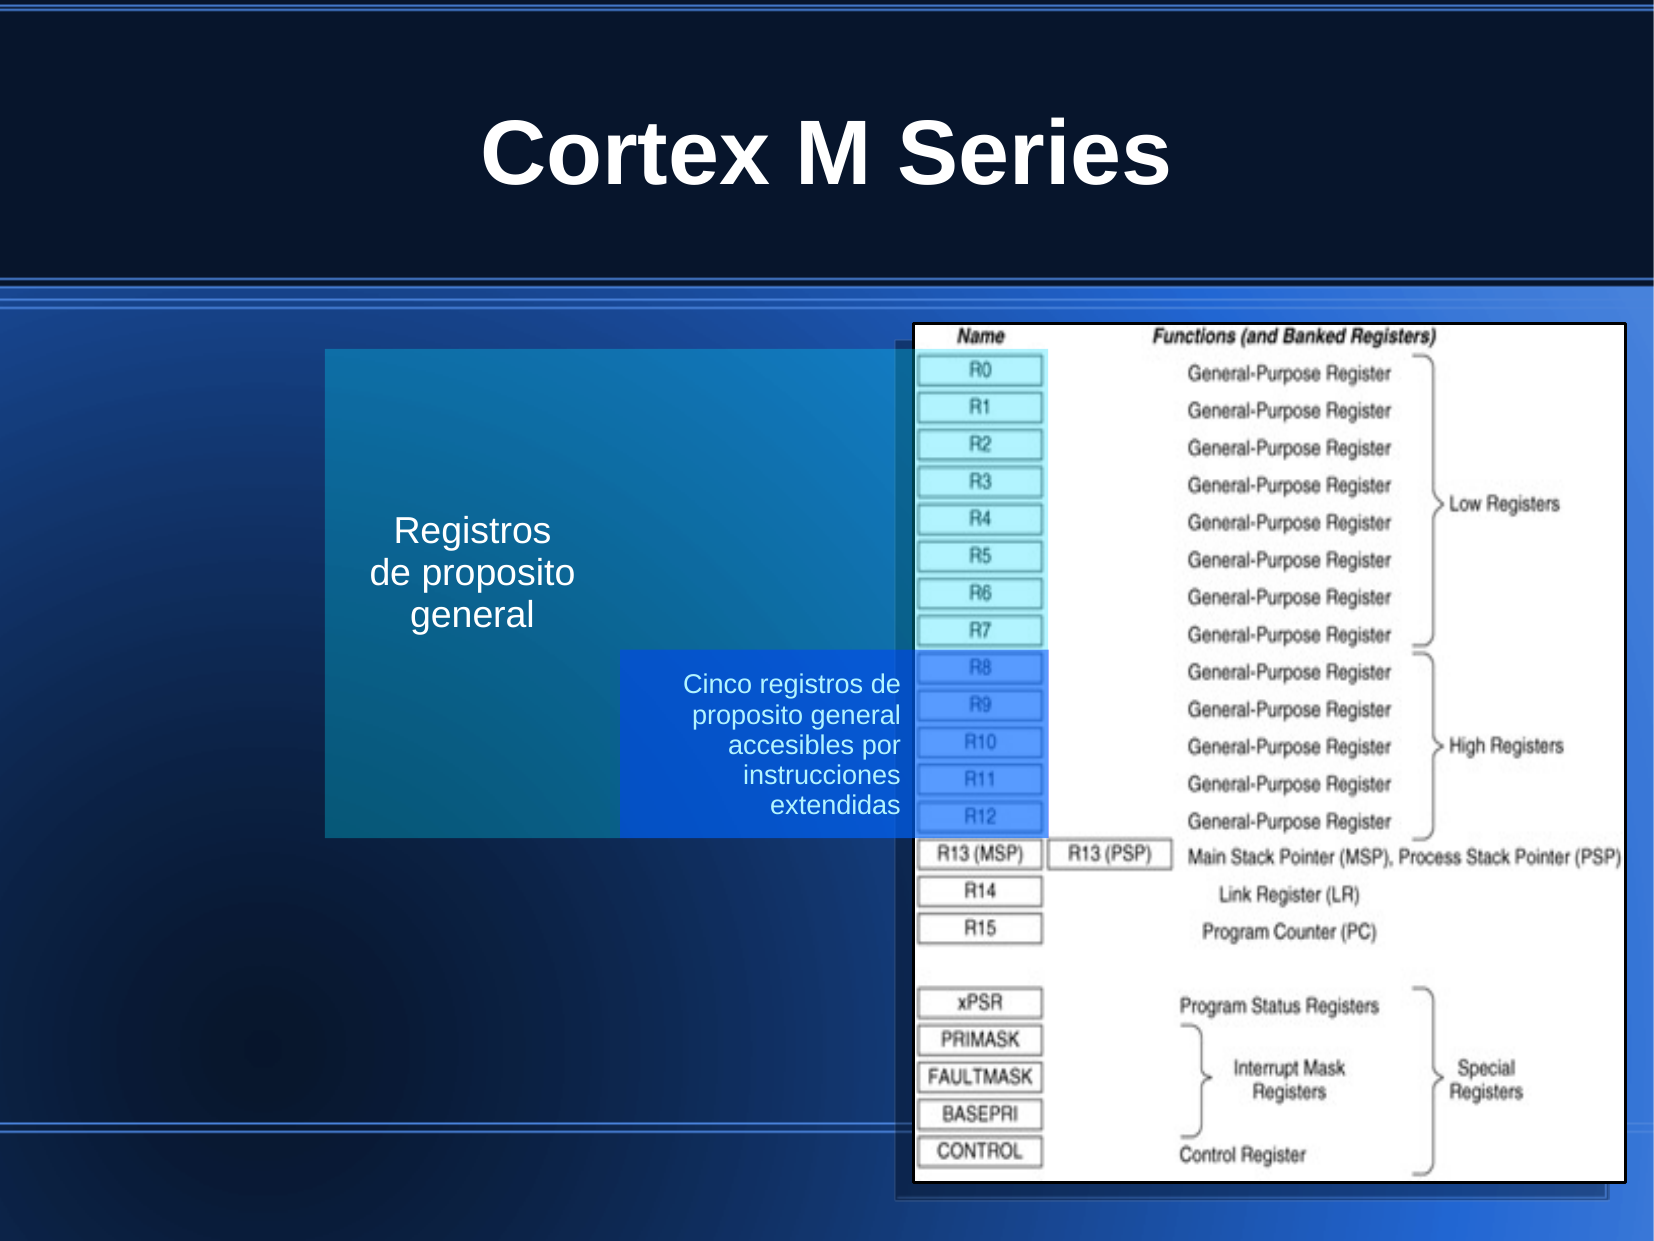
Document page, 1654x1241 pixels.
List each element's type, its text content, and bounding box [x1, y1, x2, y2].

text_box [324, 348, 1049, 839]
title Cortex M Series [82, 49, 1571, 257]
picture [0, 0, 1654, 1241]
text_box Registros de proposito general [354, 502, 591, 643]
